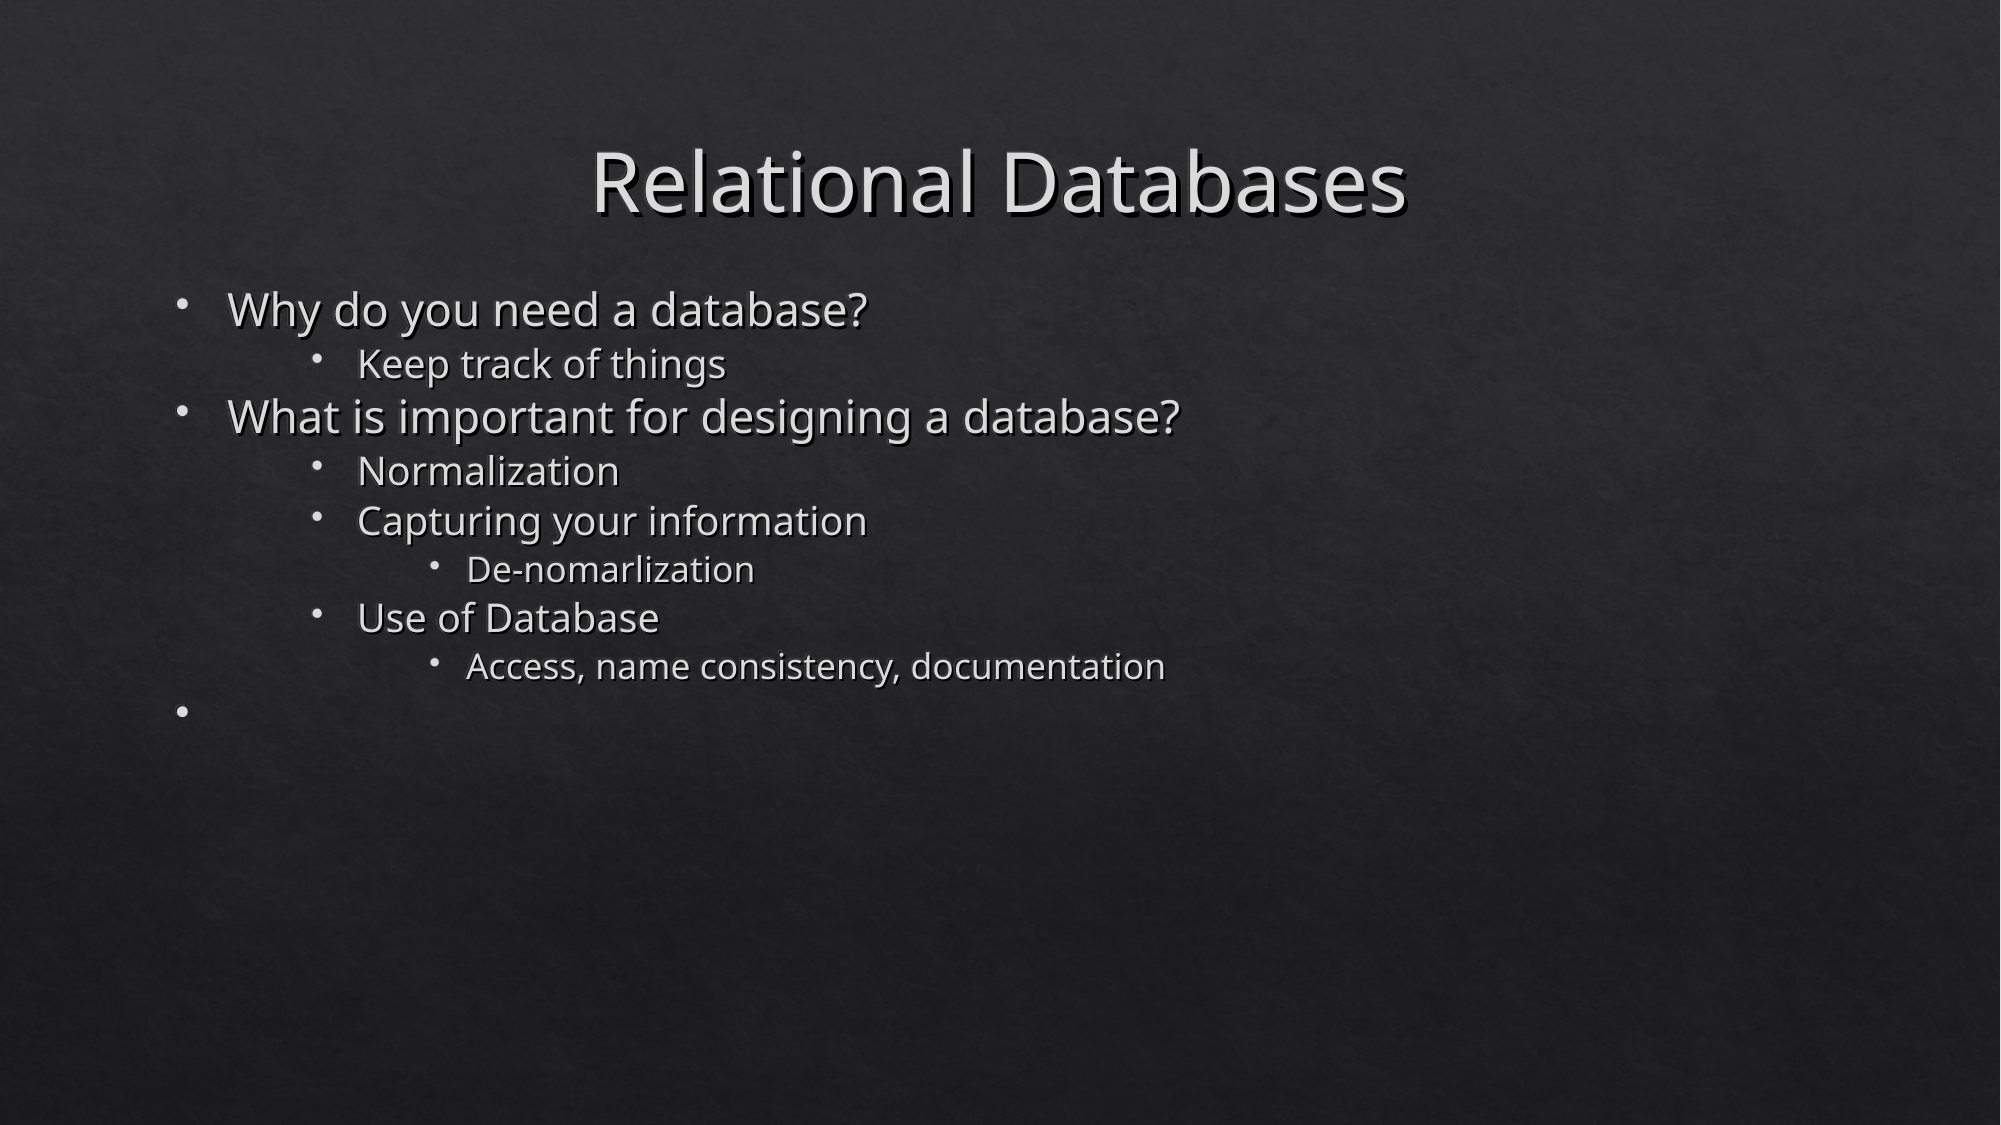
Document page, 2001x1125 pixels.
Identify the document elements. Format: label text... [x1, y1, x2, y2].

title Relational Databases [149, 99, 1849, 260]
list Why do you need a database? Keep track of things What is important for designing a database? Normalization Capturing your information De-nomarlization Use of Database Access, name consistency, documentation [149, 284, 1849, 950]
